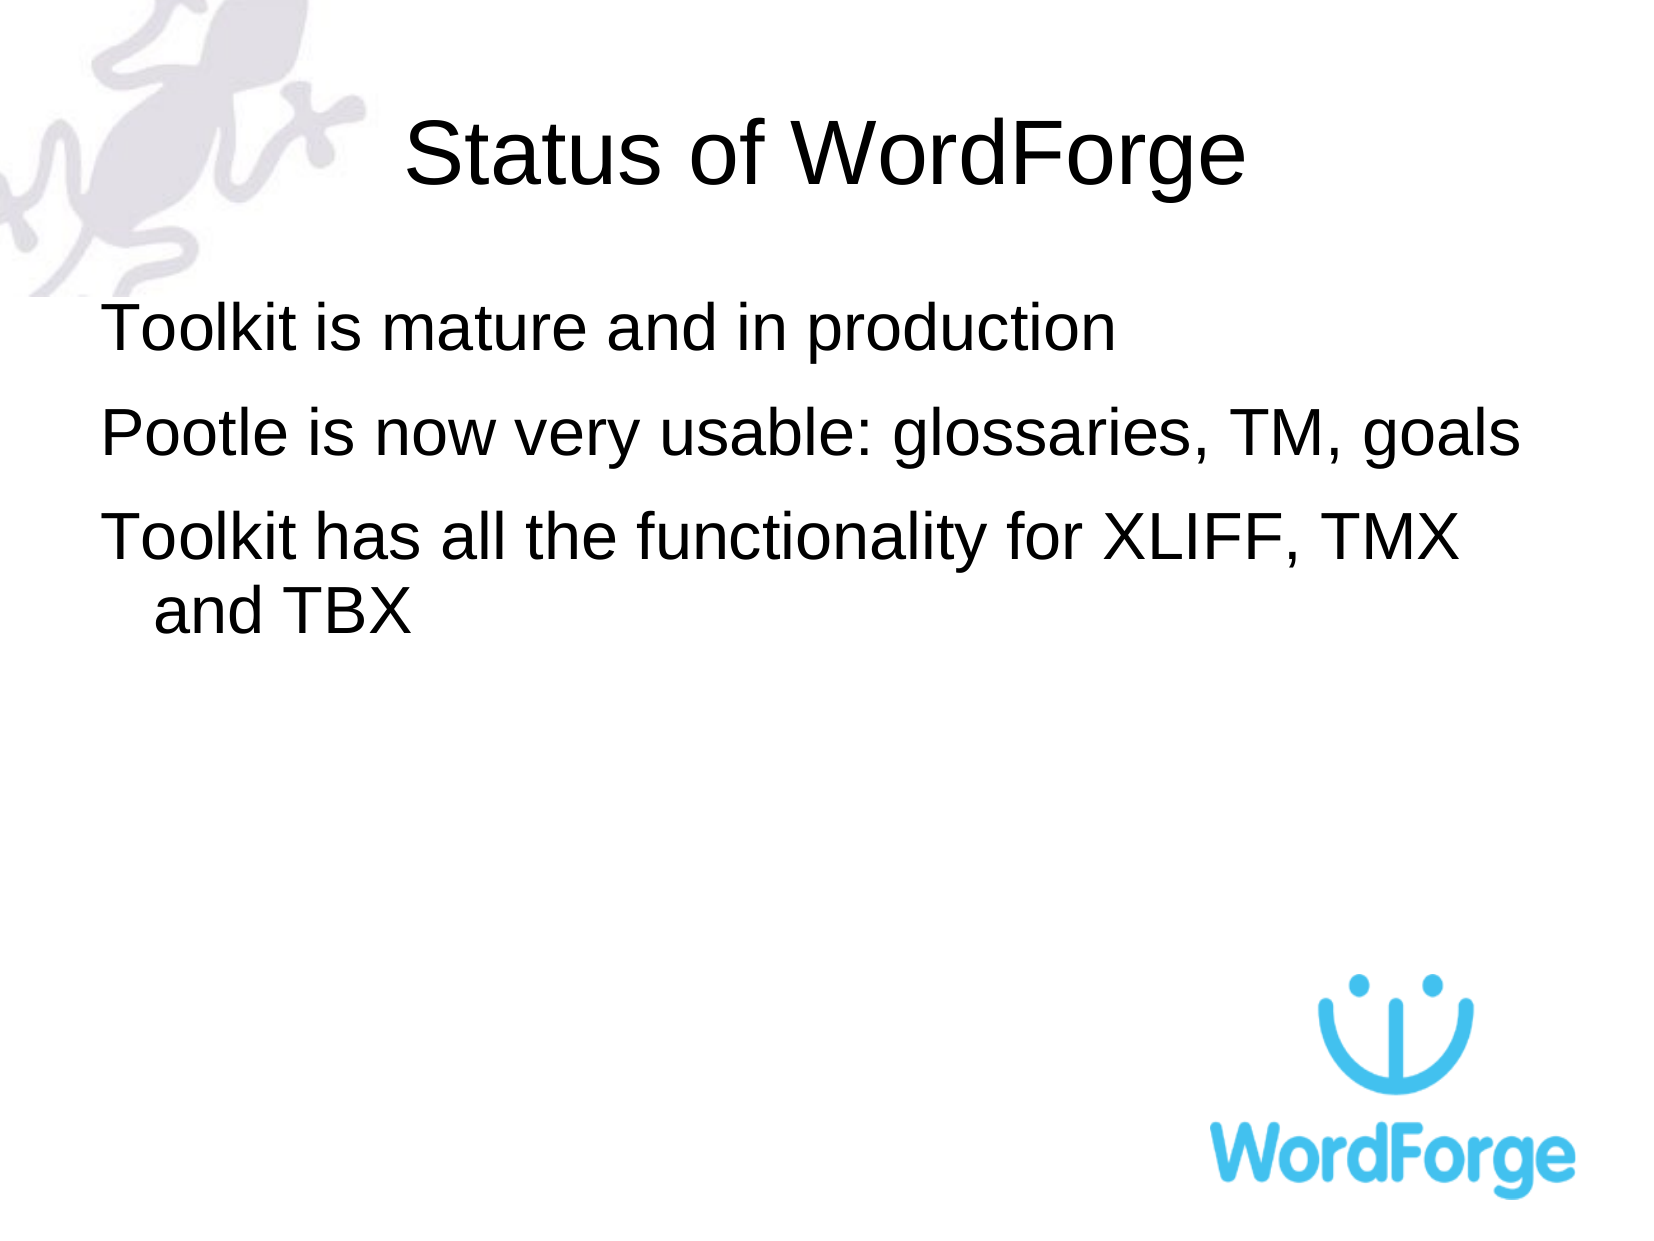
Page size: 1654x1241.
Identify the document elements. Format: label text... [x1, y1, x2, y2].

list Toolkit is mature and in production Pootle is now very usable: glossaries, TM, goals Toolkit has all the functionality for XLIFF, TMX and TBX [82, 290, 1571, 1109]
title Status of WordForge [82, 49, 1571, 257]
picture [1210, 974, 1576, 1200]
picture [0, 0, 391, 297]
